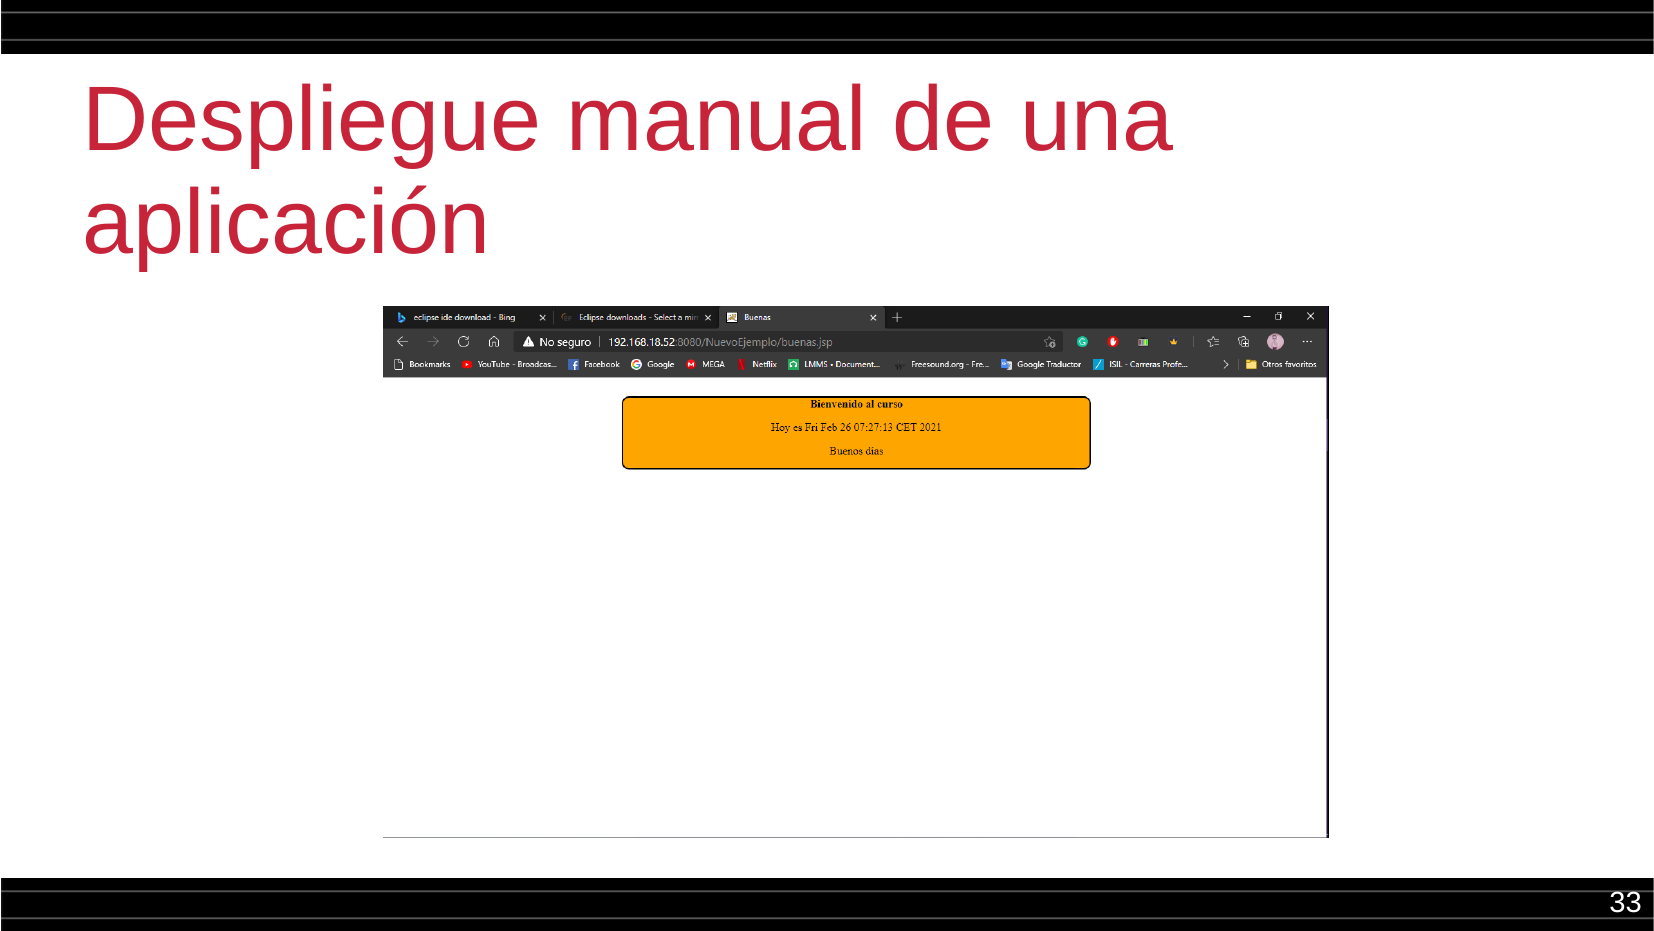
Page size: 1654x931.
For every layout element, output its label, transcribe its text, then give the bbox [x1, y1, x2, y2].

picture [1, 878, 1654, 931]
title Despliegue manual de una aplicación [82, 67, 1571, 273]
picture [1, 0, 1654, 54]
picture [383, 306, 1329, 838]
